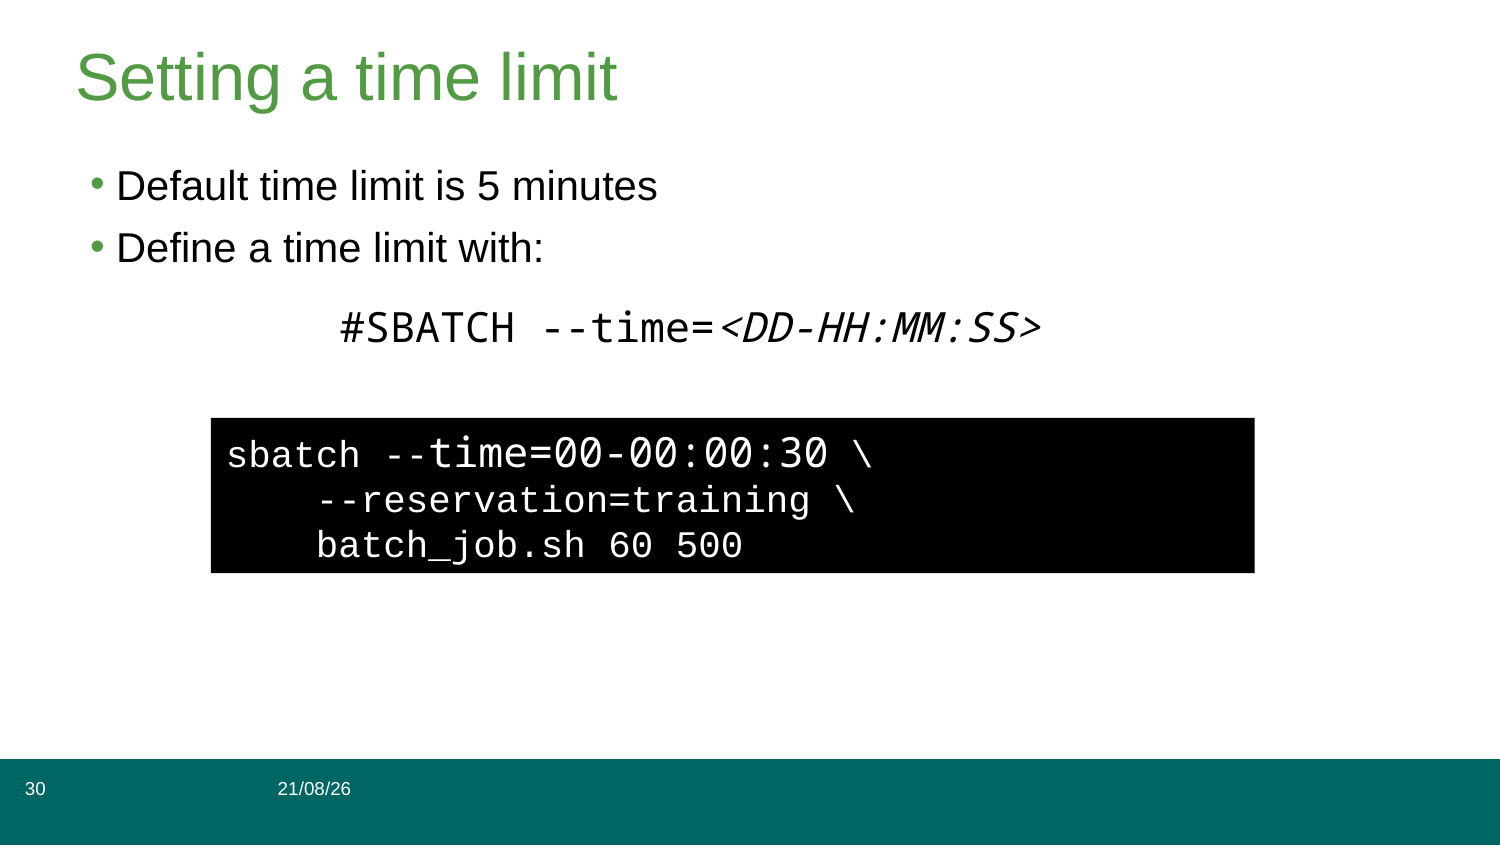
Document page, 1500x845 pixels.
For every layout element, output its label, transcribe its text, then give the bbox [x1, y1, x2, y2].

title Setting a time limit [75, 33, 1425, 175]
text_box <number> [24, 776, 76, 799]
list Default time limit is 5 minutes Define a time limit with: #SBATCH --time=<DD-HH:MM:SS> [90, 158, 1463, 478]
text_box sbatch --time=00-00:00:30 \ --reservation=training \ batch_job.sh 60 500 [210, 417, 1255, 574]
text_box 19/03/19 [277, 776, 553, 799]
